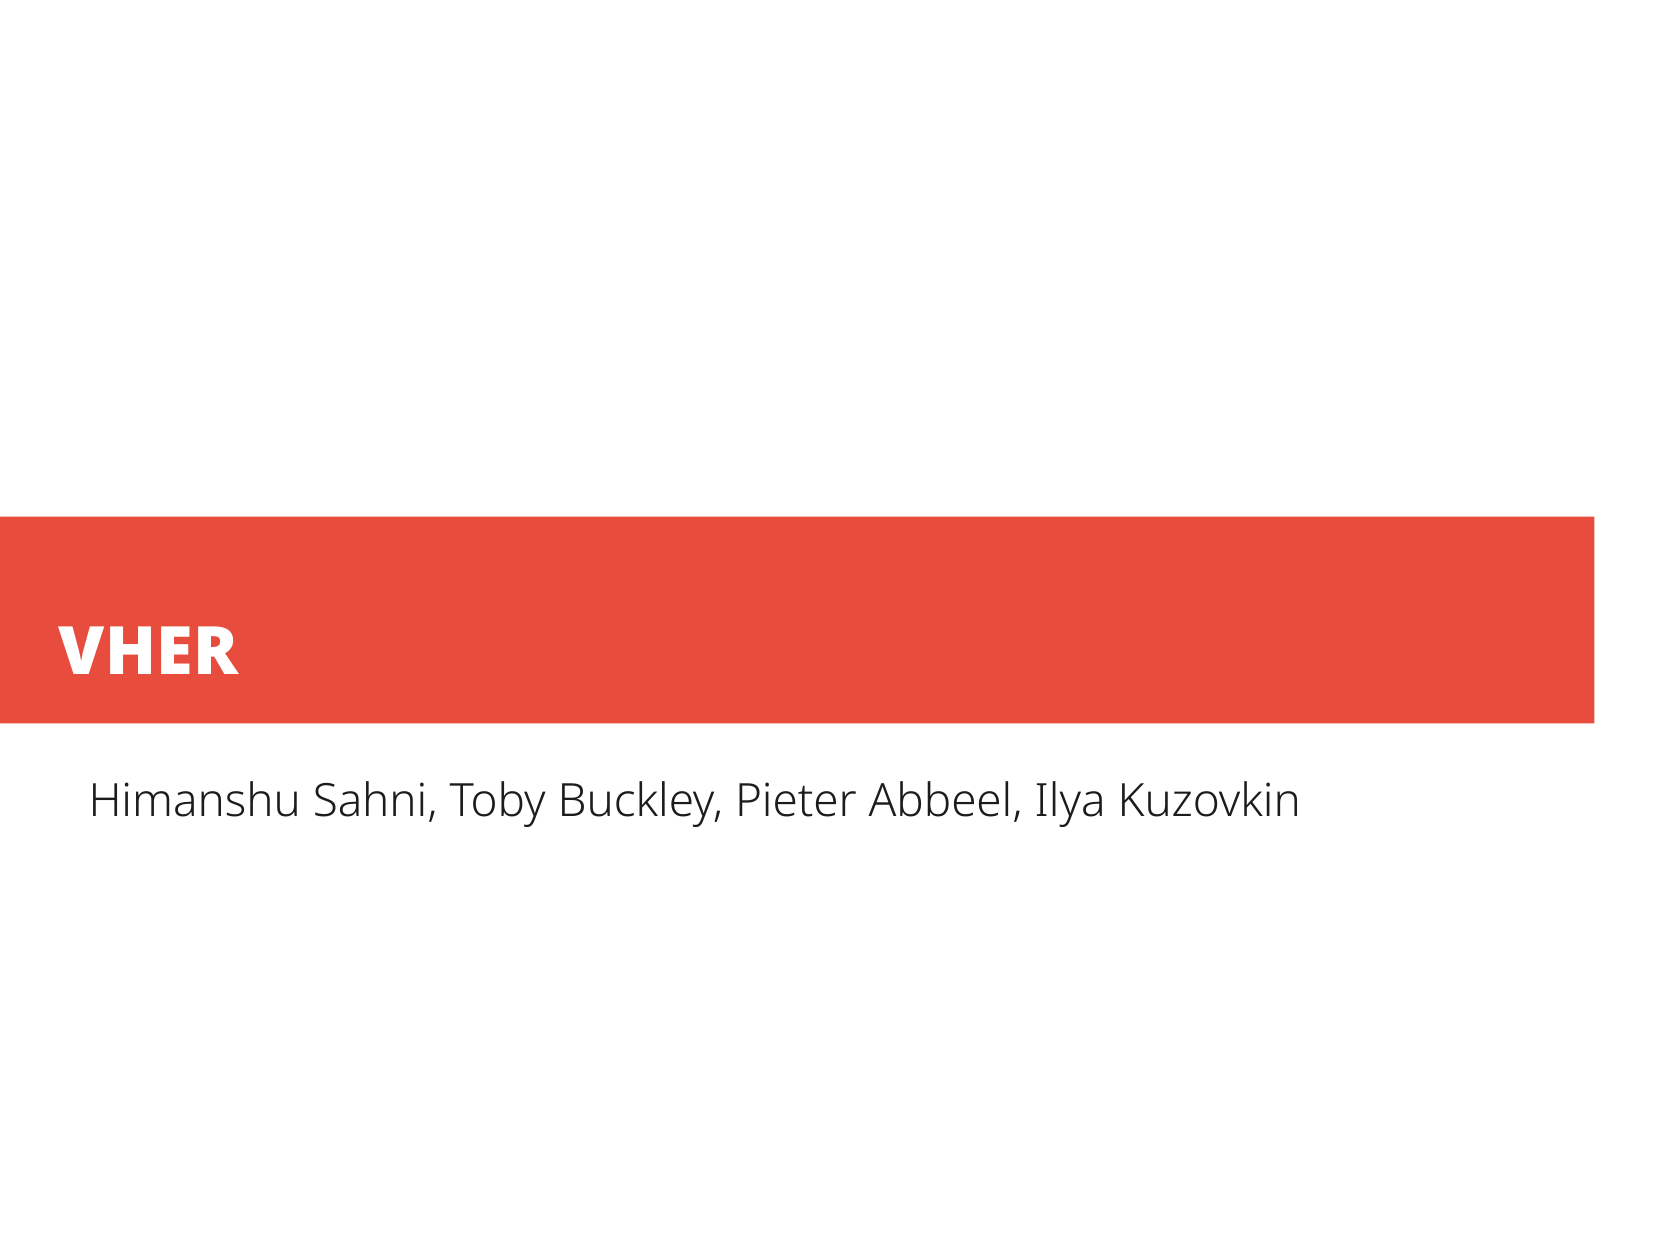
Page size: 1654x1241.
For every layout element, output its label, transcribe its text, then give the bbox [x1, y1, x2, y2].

title VHER [59, 546, 1595, 694]
subtitle Himanshu Sahni, Toby Buckley, Pieter Abbeel, Ilya Kuzovkin [88, 767, 1595, 1182]
